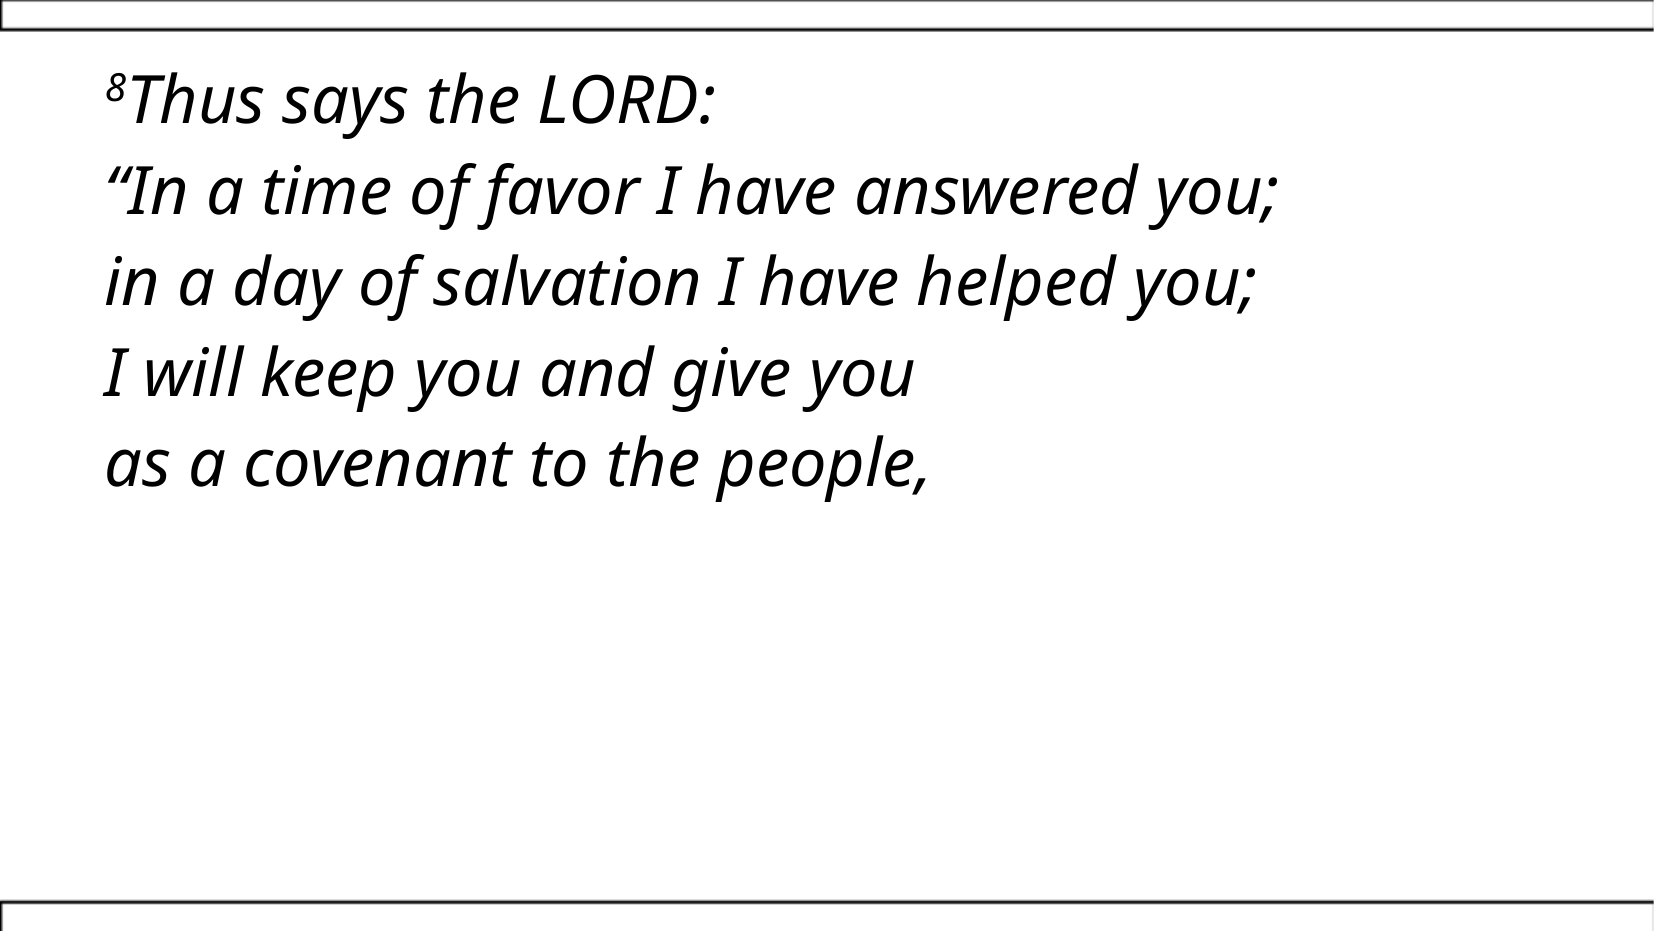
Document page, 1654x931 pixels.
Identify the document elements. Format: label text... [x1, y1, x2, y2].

text_box 8Thus says the LORD: “In a time of favor I have answered you; in a day of salvation I have helped you; I will keep you and give you as a covenant to the people, [90, 45, 1561, 504]
picture [0, 0, 1654, 931]
